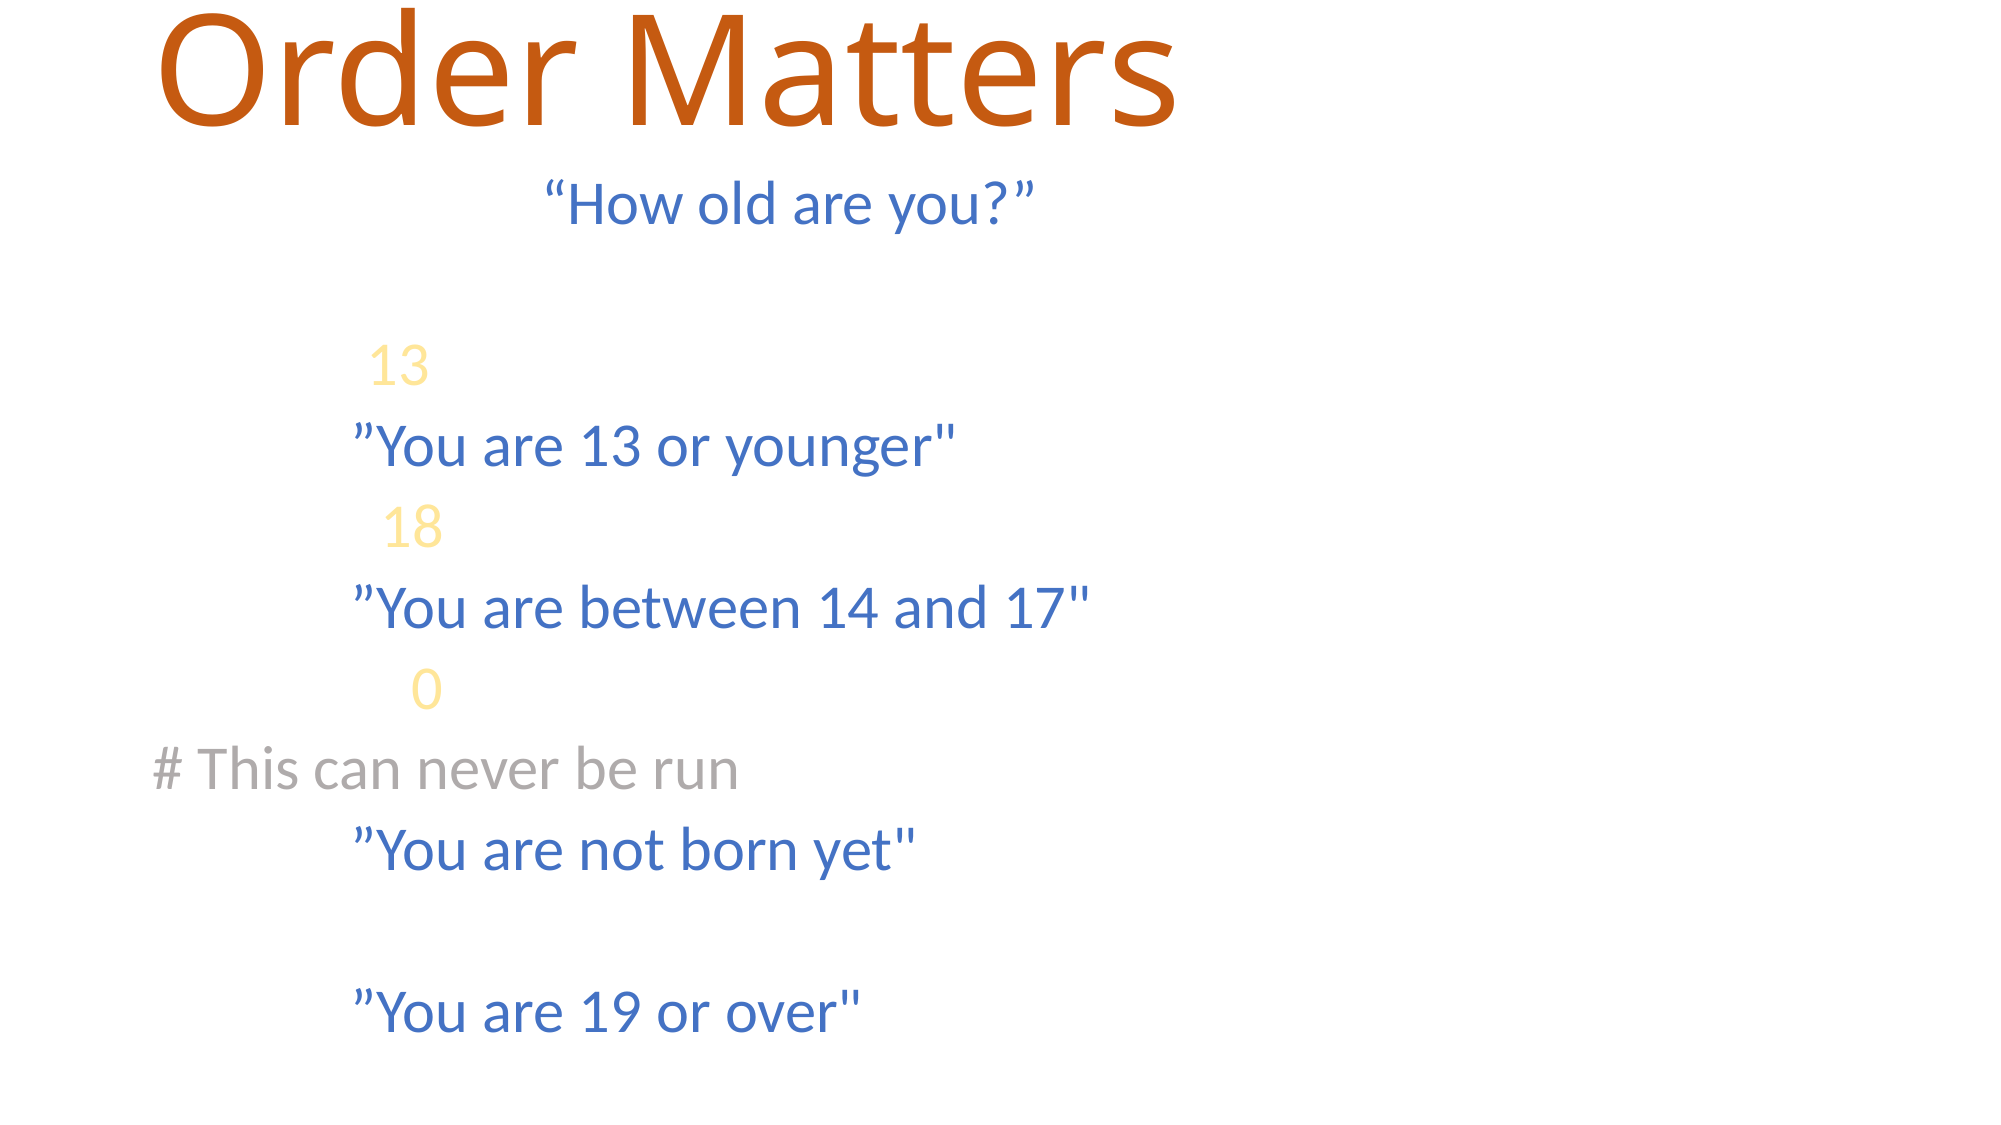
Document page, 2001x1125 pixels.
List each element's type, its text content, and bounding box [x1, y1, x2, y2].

list Order Matters age = int(input(“How old are you?”)) if age <=13: print(”You are 13 or younger") elif age <18: print(”You are between 14 and 17") elif age ==0: # This can never be run print(”You are not born yet") else: print(”You are 19 or over") [137, 0, 1863, 1080]
